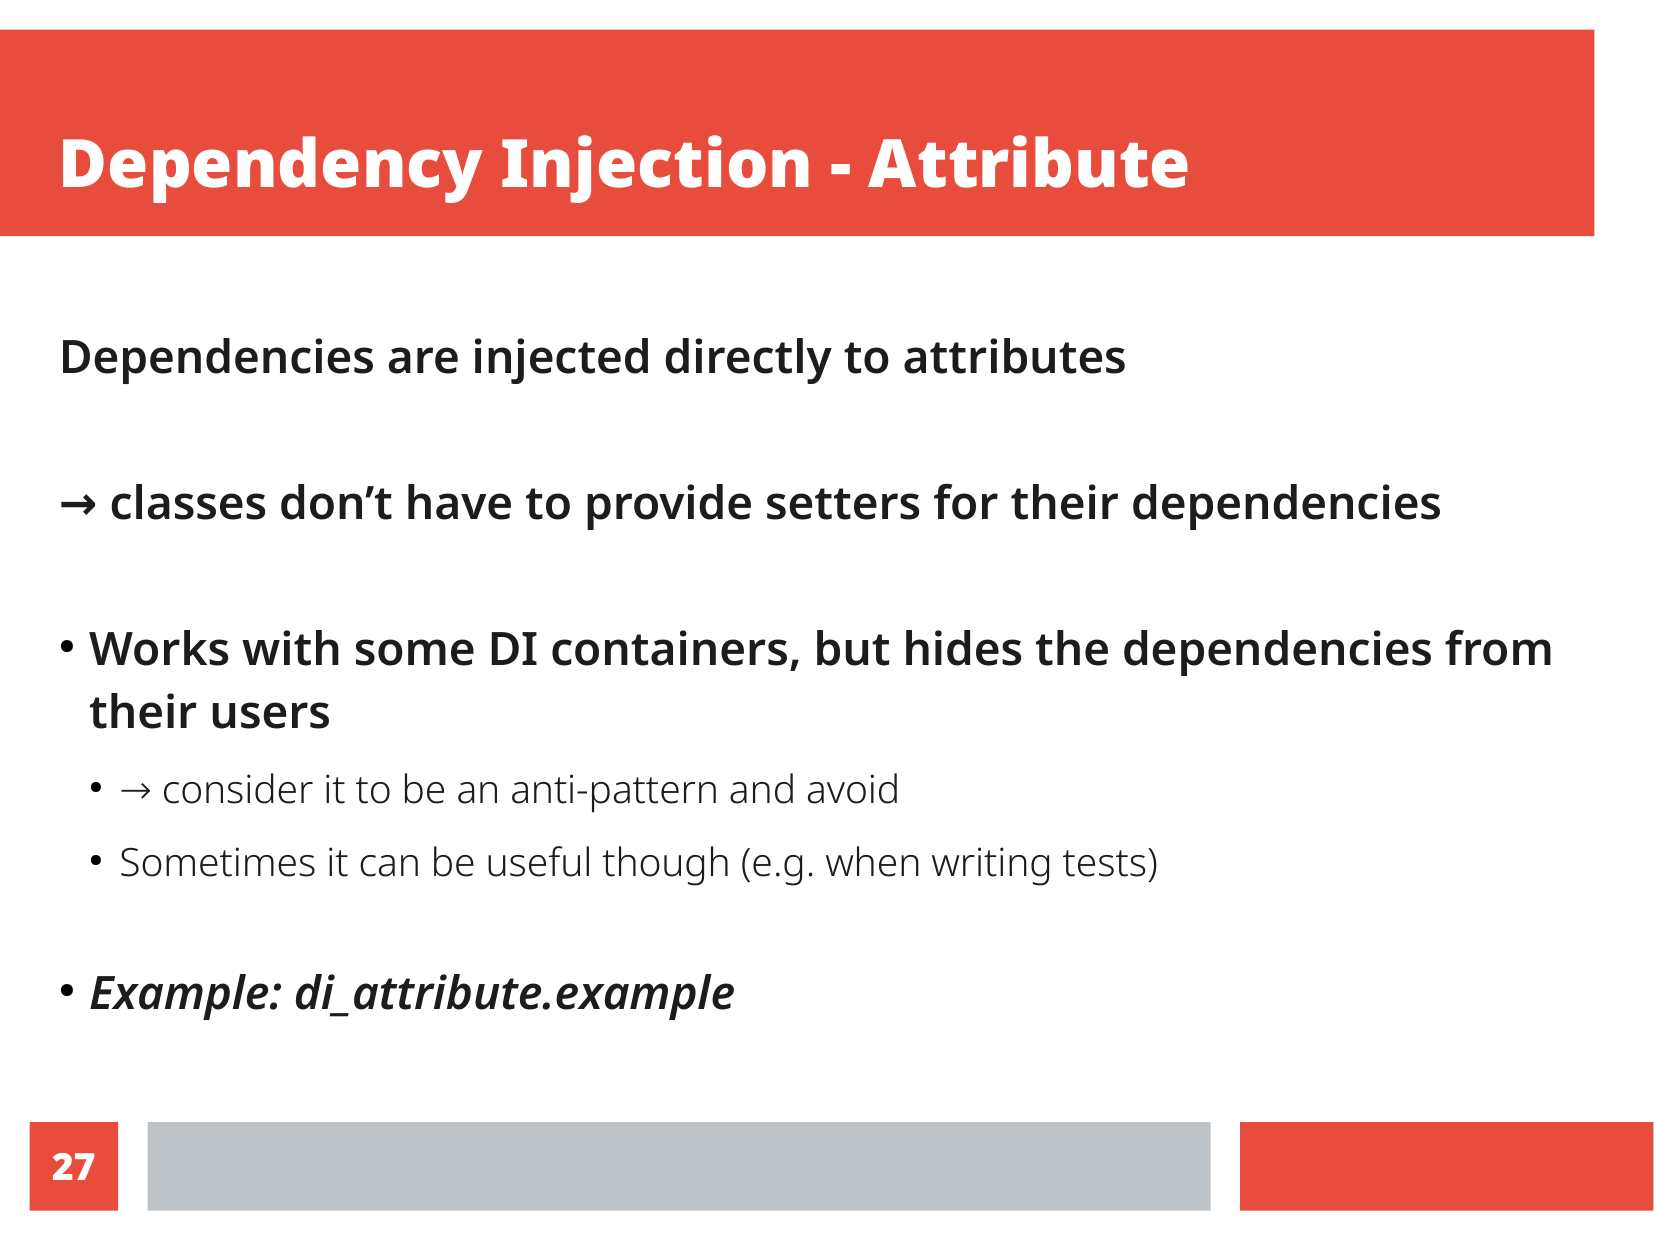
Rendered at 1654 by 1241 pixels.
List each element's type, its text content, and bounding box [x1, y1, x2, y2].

list Dependencies are injected directly to attributes → classes don’t have to provide setters for their dependencies Works with some DI containers, but hides the dependencies from their users → consider it to be an anti-pattern and avoid Sometimes it can be useful though (e.g. when writing tests) Example: di_attribute.example [59, 324, 1565, 1093]
title Dependency Injection - Attribute [59, 59, 1595, 207]
